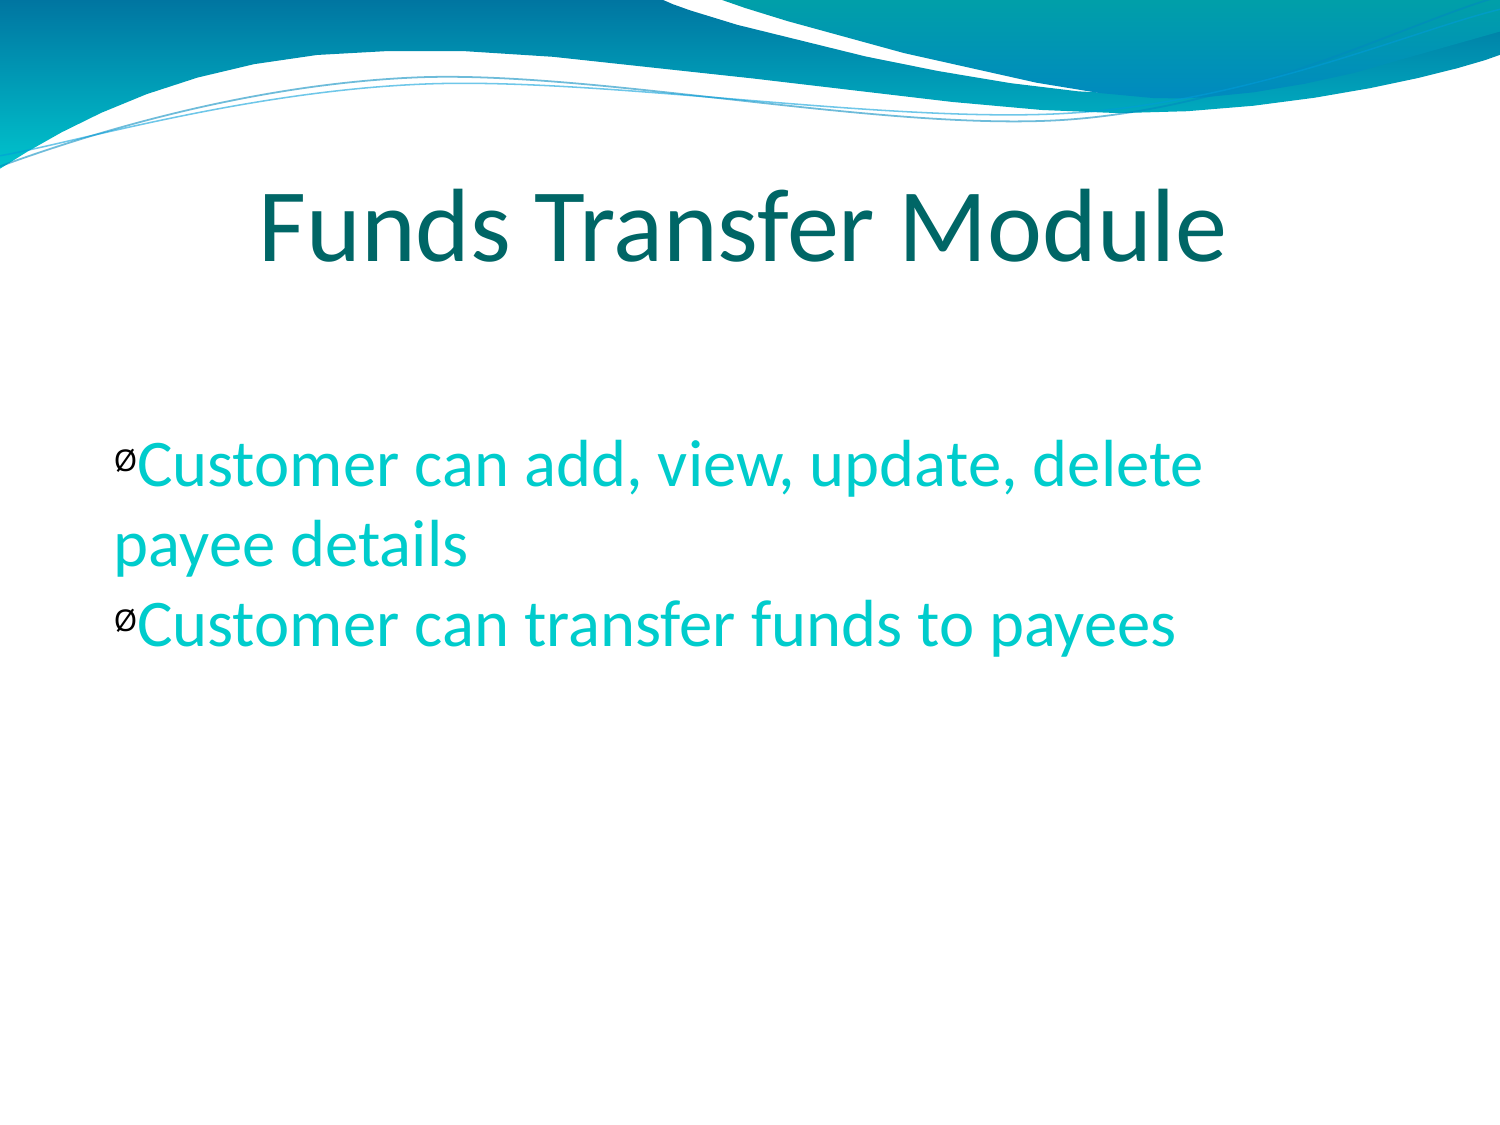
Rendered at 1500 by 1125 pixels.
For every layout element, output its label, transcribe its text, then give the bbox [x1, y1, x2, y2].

title Funds Transfer Module [99, 149, 1388, 412]
subtitle Customer can add, view, update, delete payee details Customer can transfer funds to payees [99, 412, 1388, 700]
